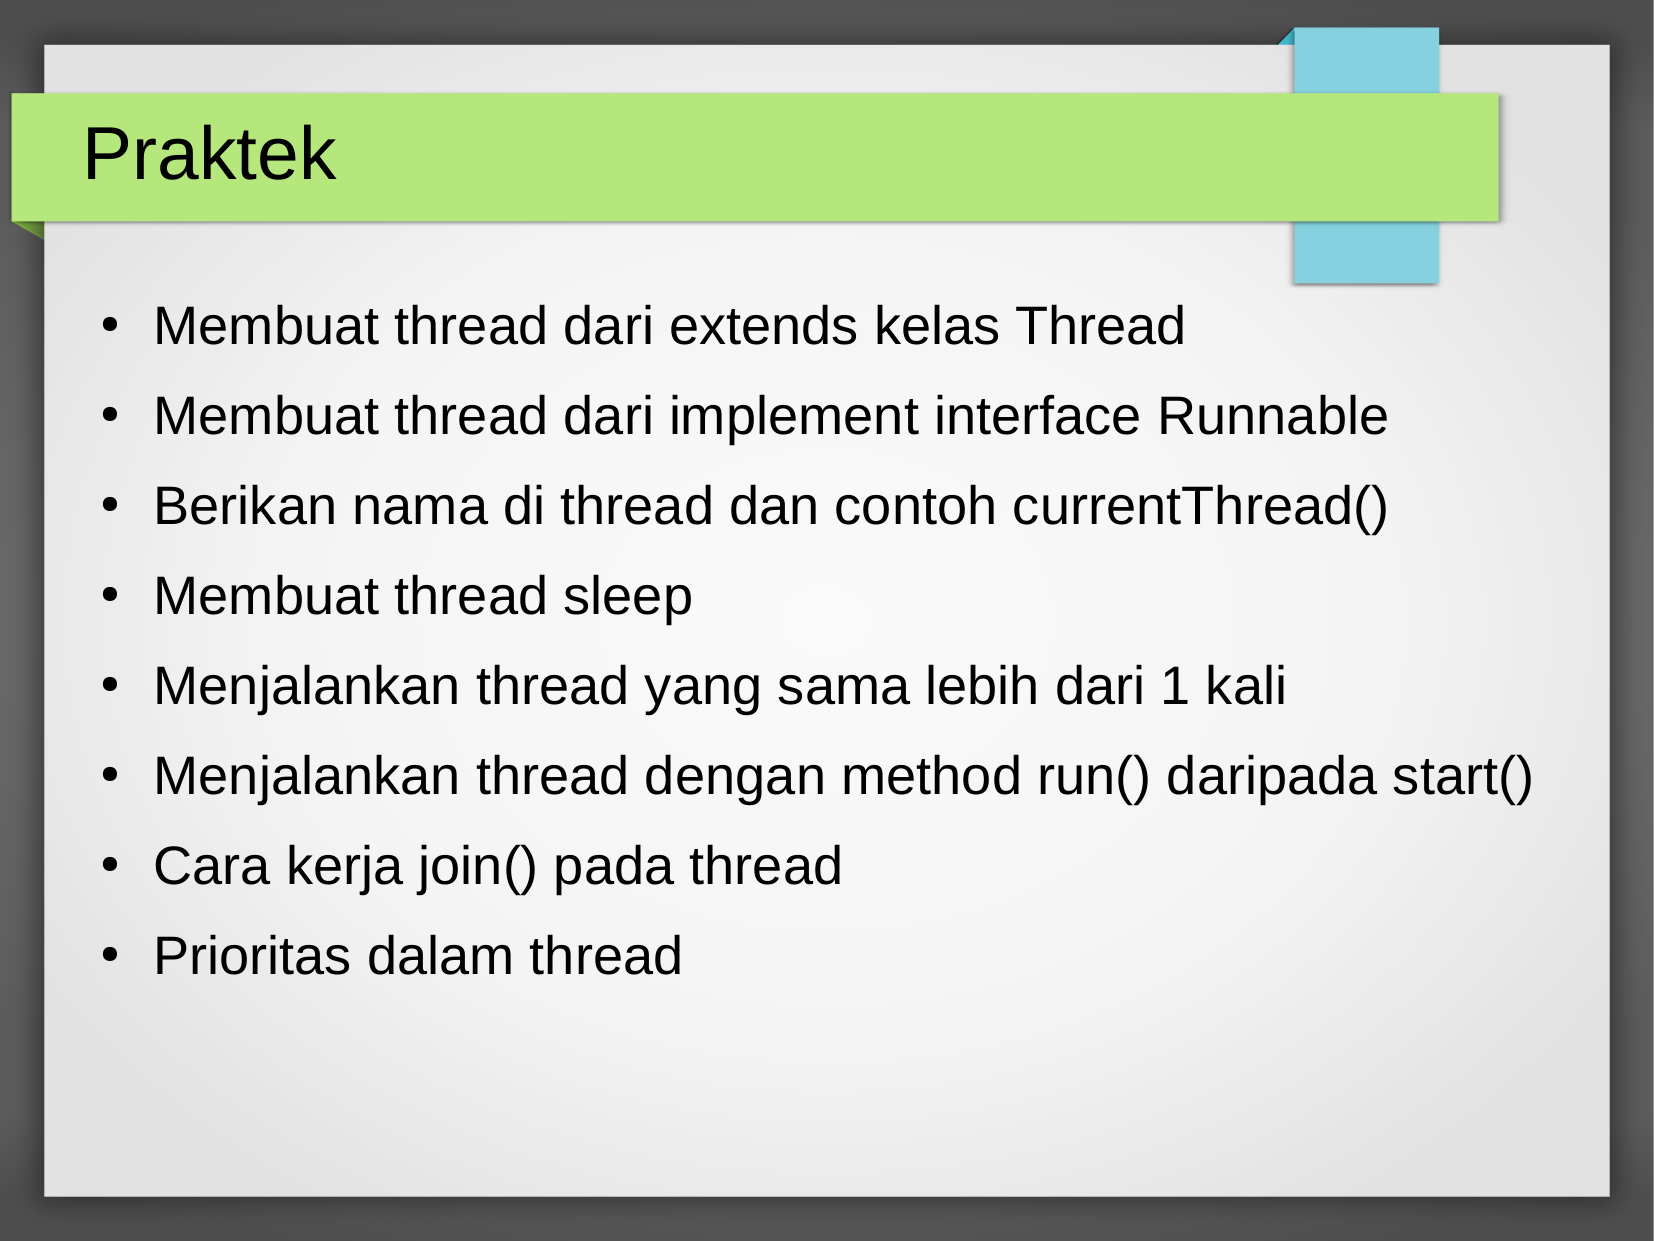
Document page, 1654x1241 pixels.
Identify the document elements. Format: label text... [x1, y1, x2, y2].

picture [0, 0, 1654, 1241]
title Praktek [82, 94, 1264, 213]
list Membuat thread dari extends kelas Thread Membuat thread dari implement interface Runnable Berikan nama di thread dan contoh currentThread() Membuat thread sleep Menjalankan thread yang sama lebih dari 1 kali Menjalankan thread dengan method run() daripada start() Cara kerja join() pada thread Prioritas dalam thread [82, 295, 1571, 1015]
